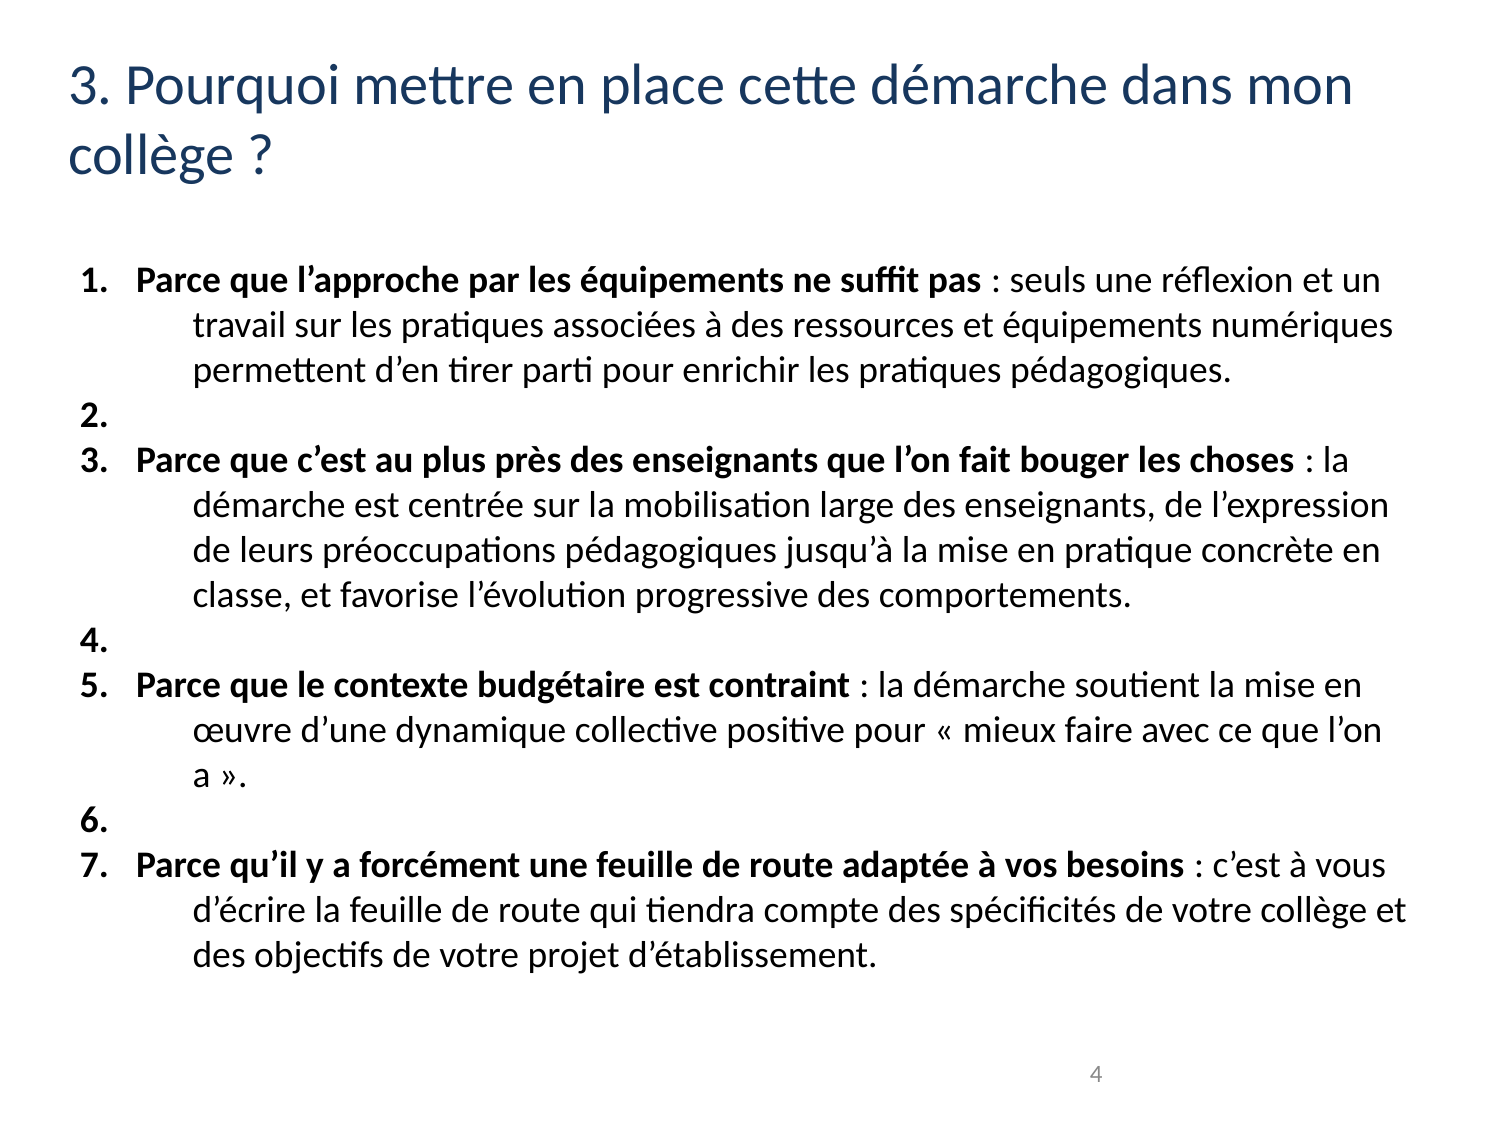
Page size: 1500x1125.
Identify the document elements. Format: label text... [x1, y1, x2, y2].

text_box Parce que l’approche par les équipements ne suffit pas : seuls une réflexion et un travail sur les pratiques associées à des ressources et équipements numériques permettent d’en tirer parti pour enrichir les pratiques pédagogiques. Parce que c’est au plus près des enseignants que l’on fait bouger les choses : la démarche est centrée sur la mobilisation large des enseignants, de l’expression de leurs préoccupations pédagogiques jusqu’à la mise en pratique concrète en classe, et favorise l’évolution progressive des comportements. Parce que le contexte budgétaire est contraint : la démarche soutient la mise en œuvre d’une dynamique collective positive pour « mieux faire avec ce que l’on a ». Parce qu’il y a forcément une feuille de route adaptée à vos besoins : c’est à vous d’écrire la feuille de route qui tiendra compte des spécificités de votre collège et des objectifs de votre projet d’établissement. [65, 247, 1435, 982]
text_box 4 [1074, 1042, 1426, 1103]
title 3. Pourquoi mettre en place cette démarche dans mon collège ? [53, 38, 1459, 134]
